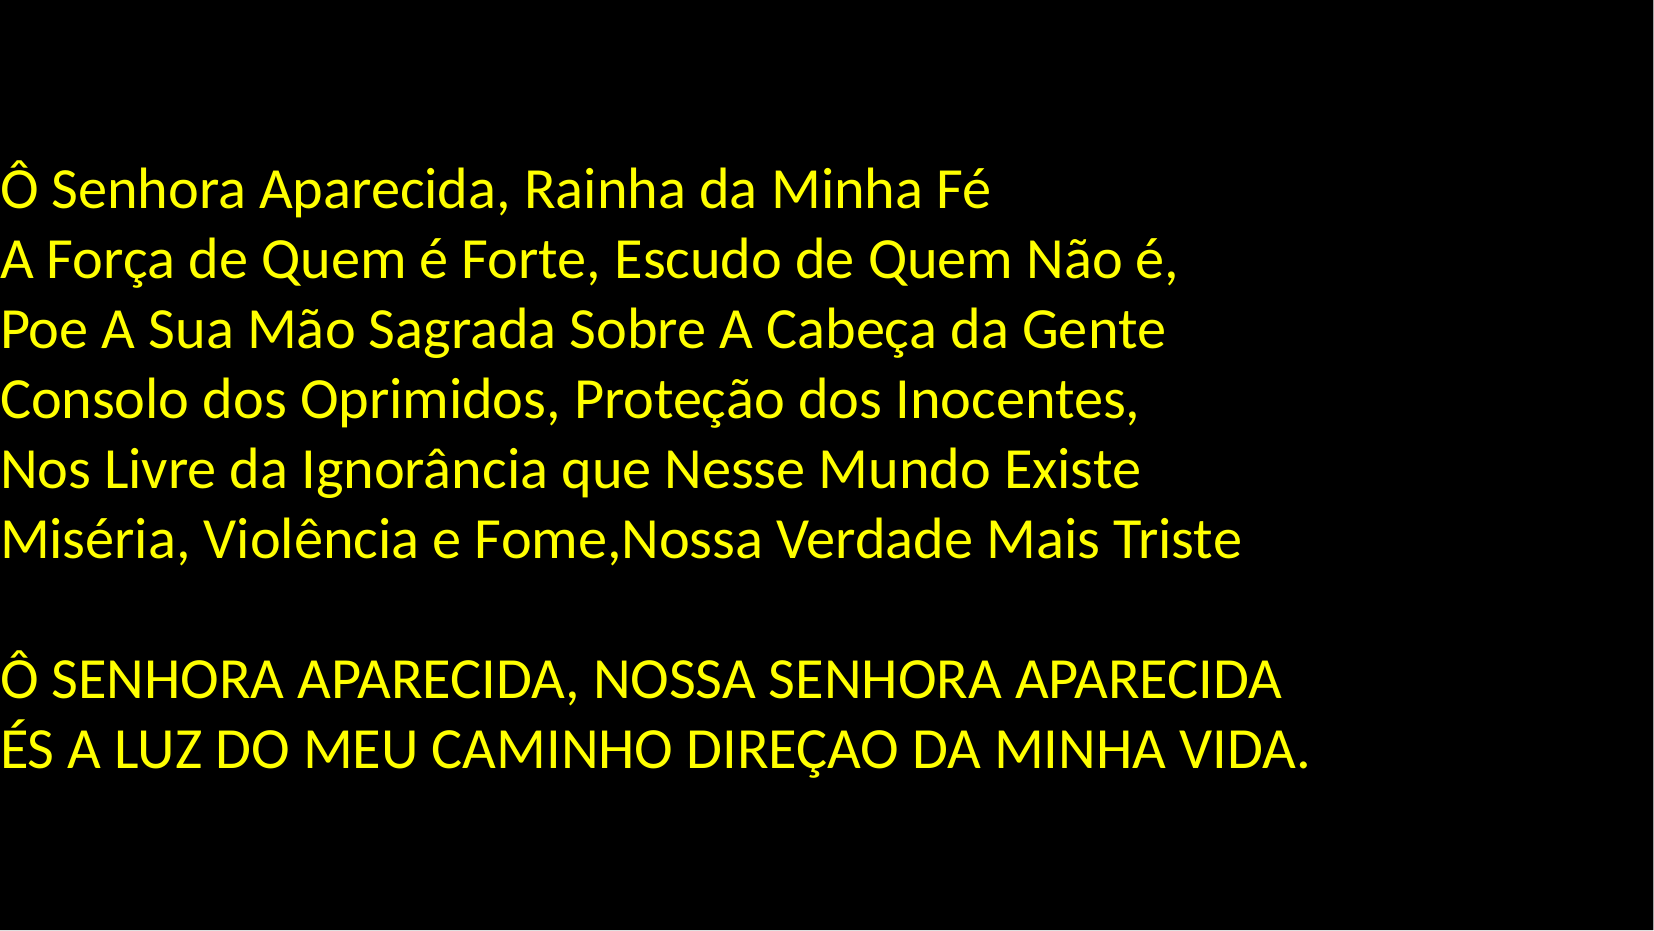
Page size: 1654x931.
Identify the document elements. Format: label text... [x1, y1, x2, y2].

title Ô Senhora Aparecida, Rainha da Minha Fé A Força de Quem é Forte, Escudo de Quem Não é, Poe A Sua Mão Sagrada Sobre A Cabeça da Gente Consolo dos Oprimidos, Proteção dos Inocentes, Nos Livre da Ignorância que Nesse Mundo Existe Miséria, Violência e Fome,Nossa Verdade Mais Triste Ô SENHORA APARECIDA, NOSSA SENHORA APARECIDA ÉS A LUZ DO MEU CAMINHO DIREÇAO DA MINHA VIDA. [0, 0, 1654, 931]
